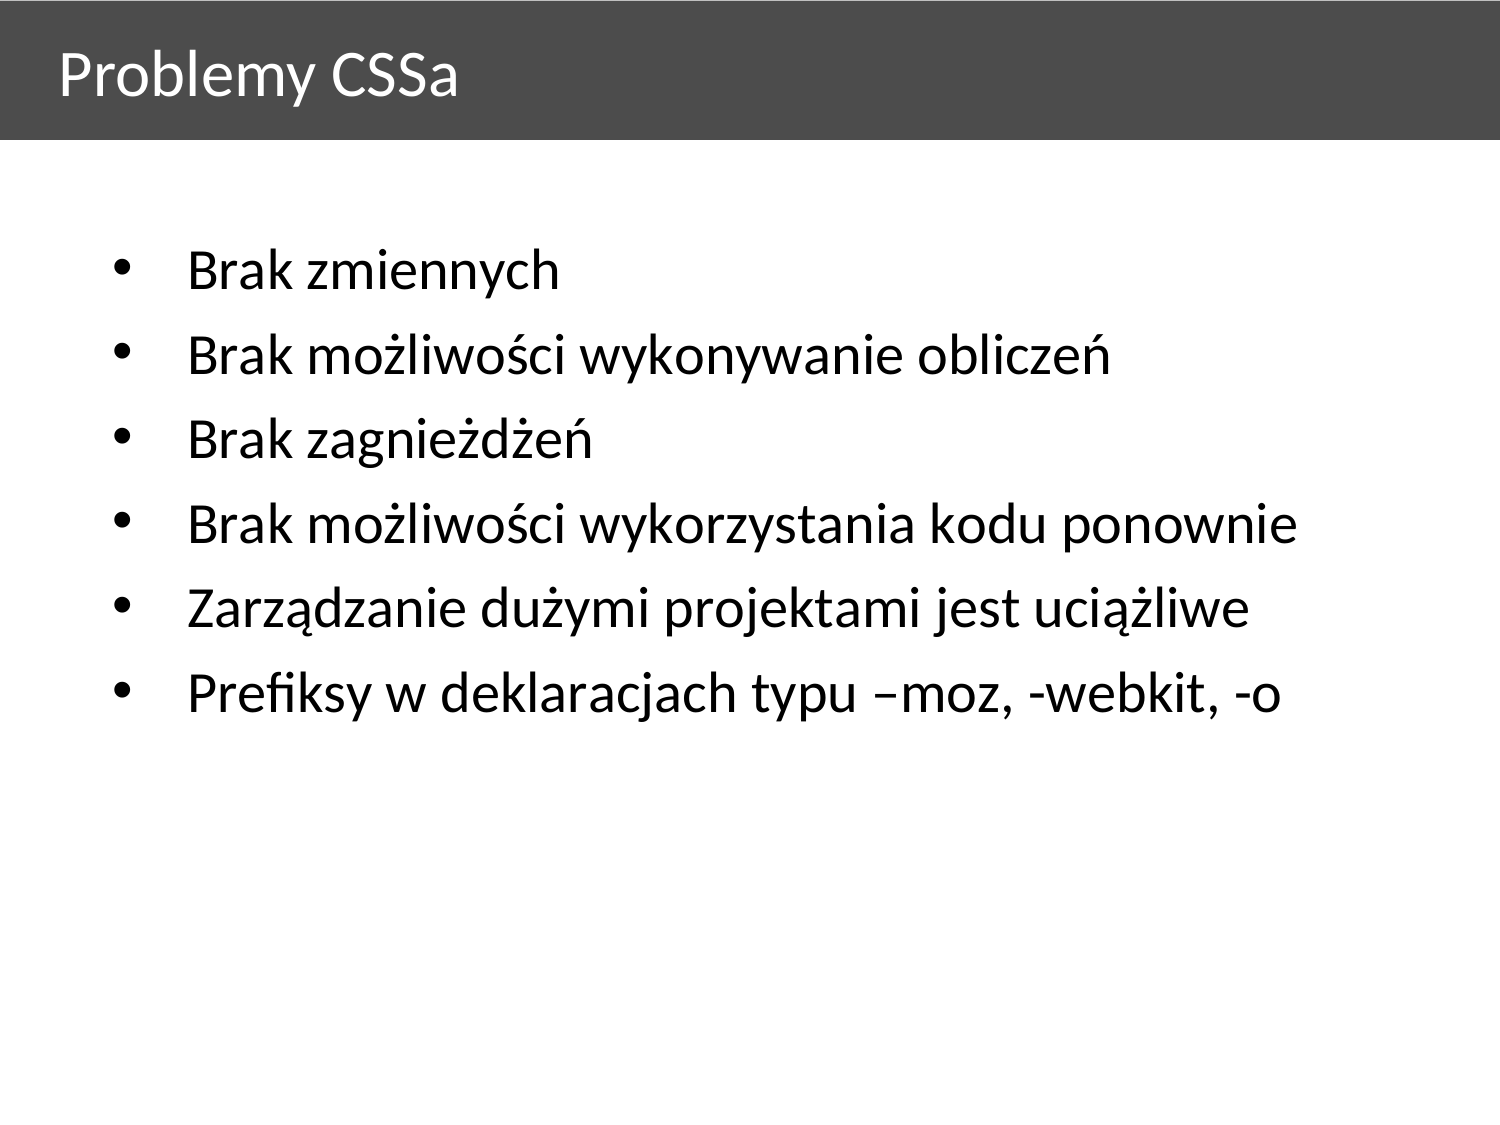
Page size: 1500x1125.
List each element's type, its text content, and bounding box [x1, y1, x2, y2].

subtitle Brak zmiennych Brak możliwości wykonywanie obliczeń Brak zagnieżdżeń Brak możliwości wykorzystania kodu ponownie Zarządzanie dużymi projektami jest uciążliwe Prefiksy w deklaracjach typu –moz, -webkit, -o [0, 142, 1495, 735]
text_box Problemy CSSa [0, 1, 1500, 140]
